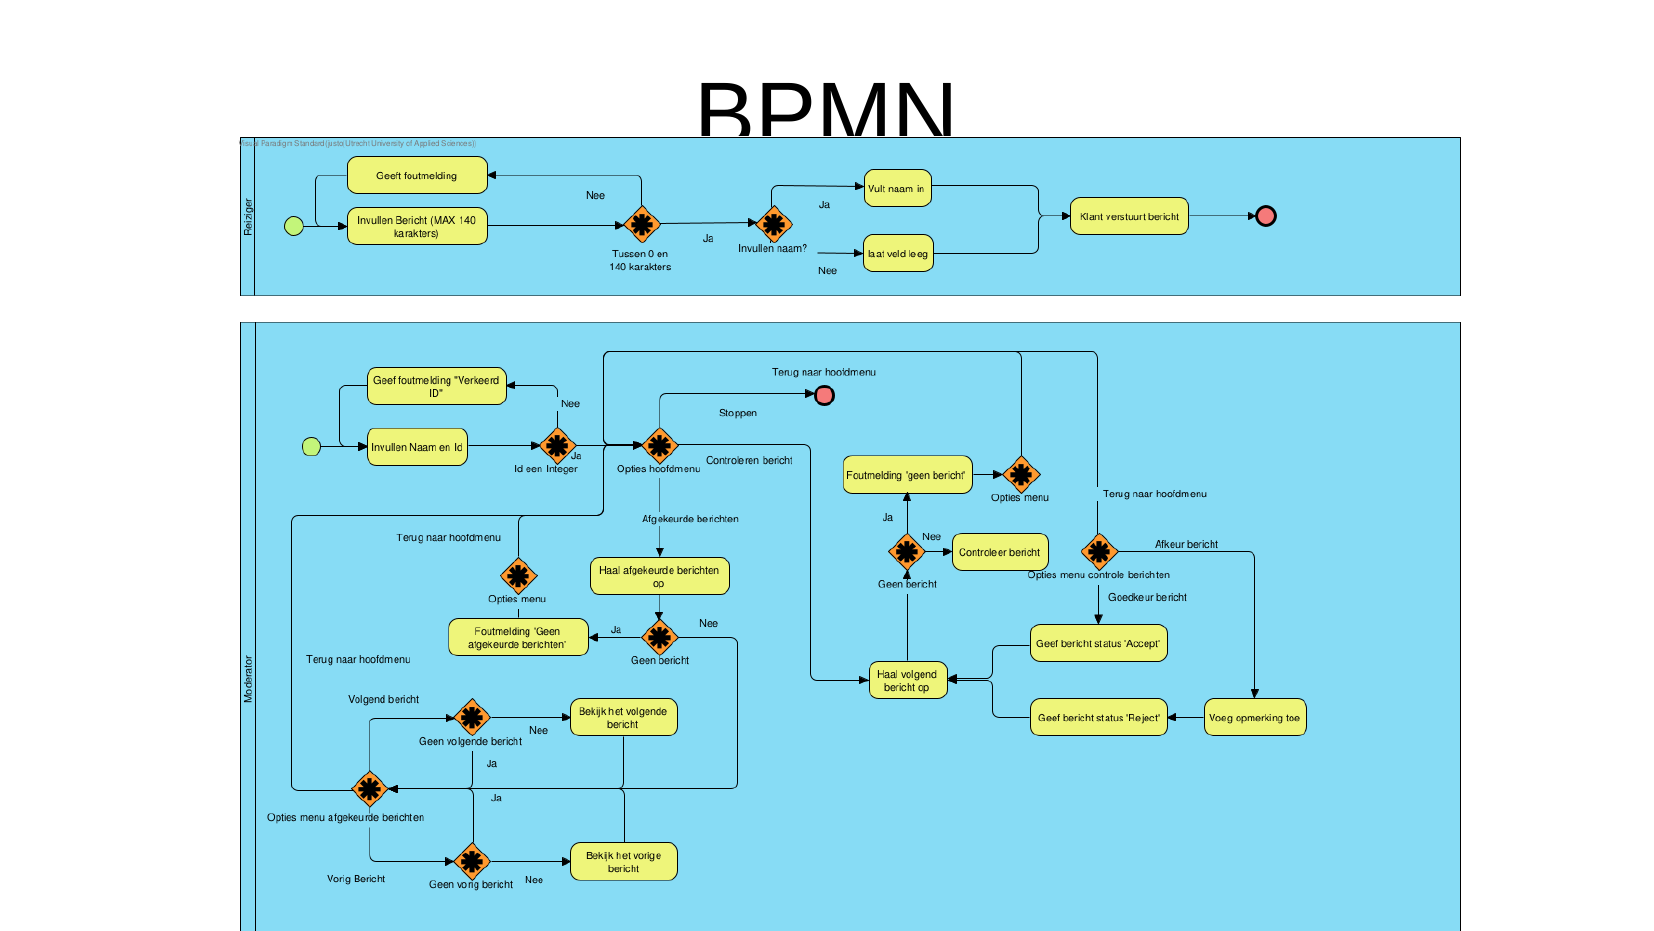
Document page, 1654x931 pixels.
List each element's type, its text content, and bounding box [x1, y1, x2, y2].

title BPMN [82, 37, 1571, 193]
picture [238, 136, 1463, 931]
